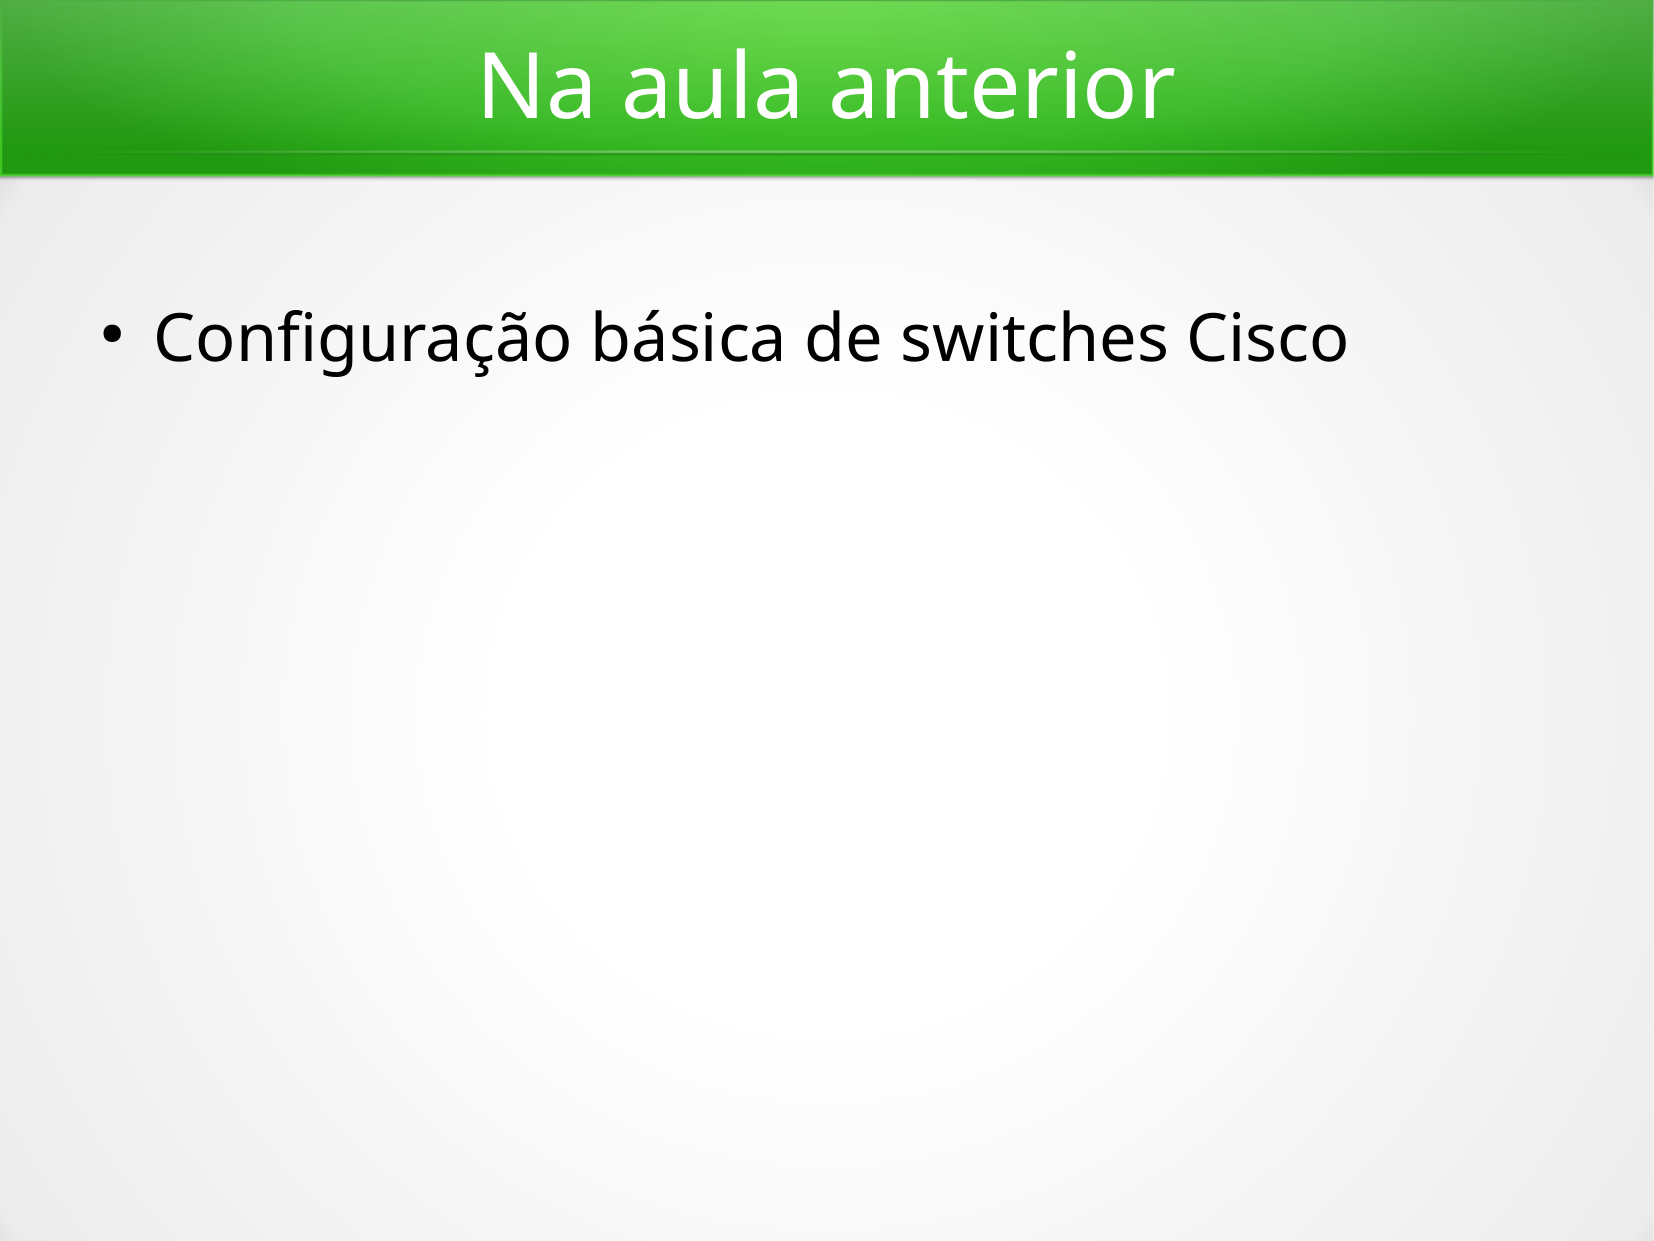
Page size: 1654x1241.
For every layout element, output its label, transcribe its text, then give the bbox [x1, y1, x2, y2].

list Configuração básica de switches Cisco [82, 290, 1571, 1010]
picture [0, 0, 1654, 1241]
title Na aula anterior [82, 11, 1571, 154]
